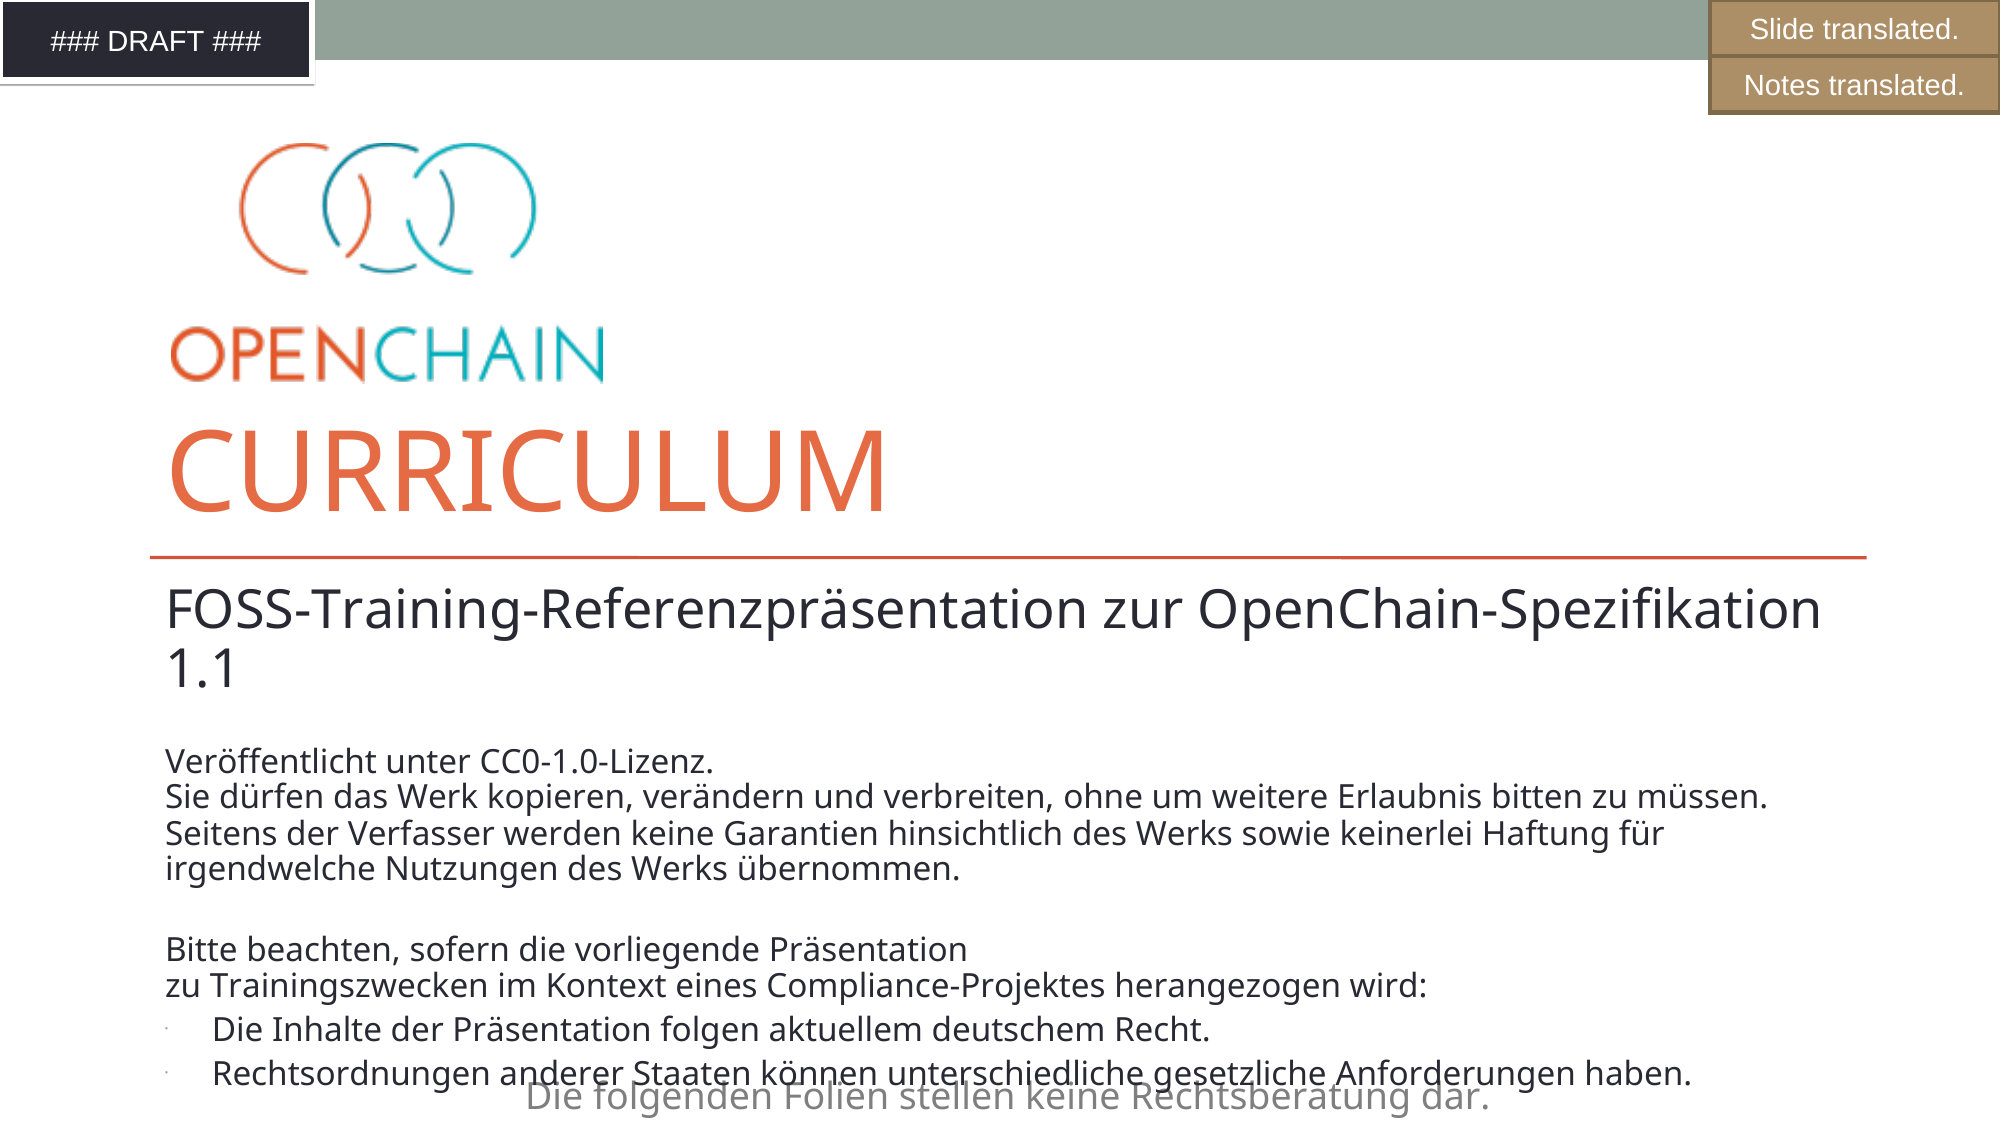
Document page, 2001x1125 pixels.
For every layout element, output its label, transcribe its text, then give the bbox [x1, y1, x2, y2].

subtitle FOSS-Training-Referenzpräsentation zur OpenChain-Spezifikation 1.1 Veröffentlicht unter CC0-1.0-Lizenz. Sie dürfen das Werk kopieren, verändern und verbreiten, ohne um weitere Erlaubnis bitten zu müssen. Seitens der Verfasser werden keine Garantien hinsichtlich des Werks sowie keinerlei Haftung für irgendwelche Nutzungen des Werks übernommen. Bitte beachten, sofern die vorliegende Präsentation zu Trainingszwecken im Kontext eines Compliance-Projektes herangezogen wird: Die Inhalte der Präsentation folgen aktuellem deutschem Recht. Rechtsordnungen anderer Staaten können unterschiedliche gesetzliche Anforderungen haben. [150, 575, 1866, 1031]
text_box Slide translated. [1710, 0, 2000, 56]
picture [171, 143, 603, 384]
title CURRICULUM [150, 224, 1867, 542]
text_box Notes translated. [1710, 56, 2000, 113]
